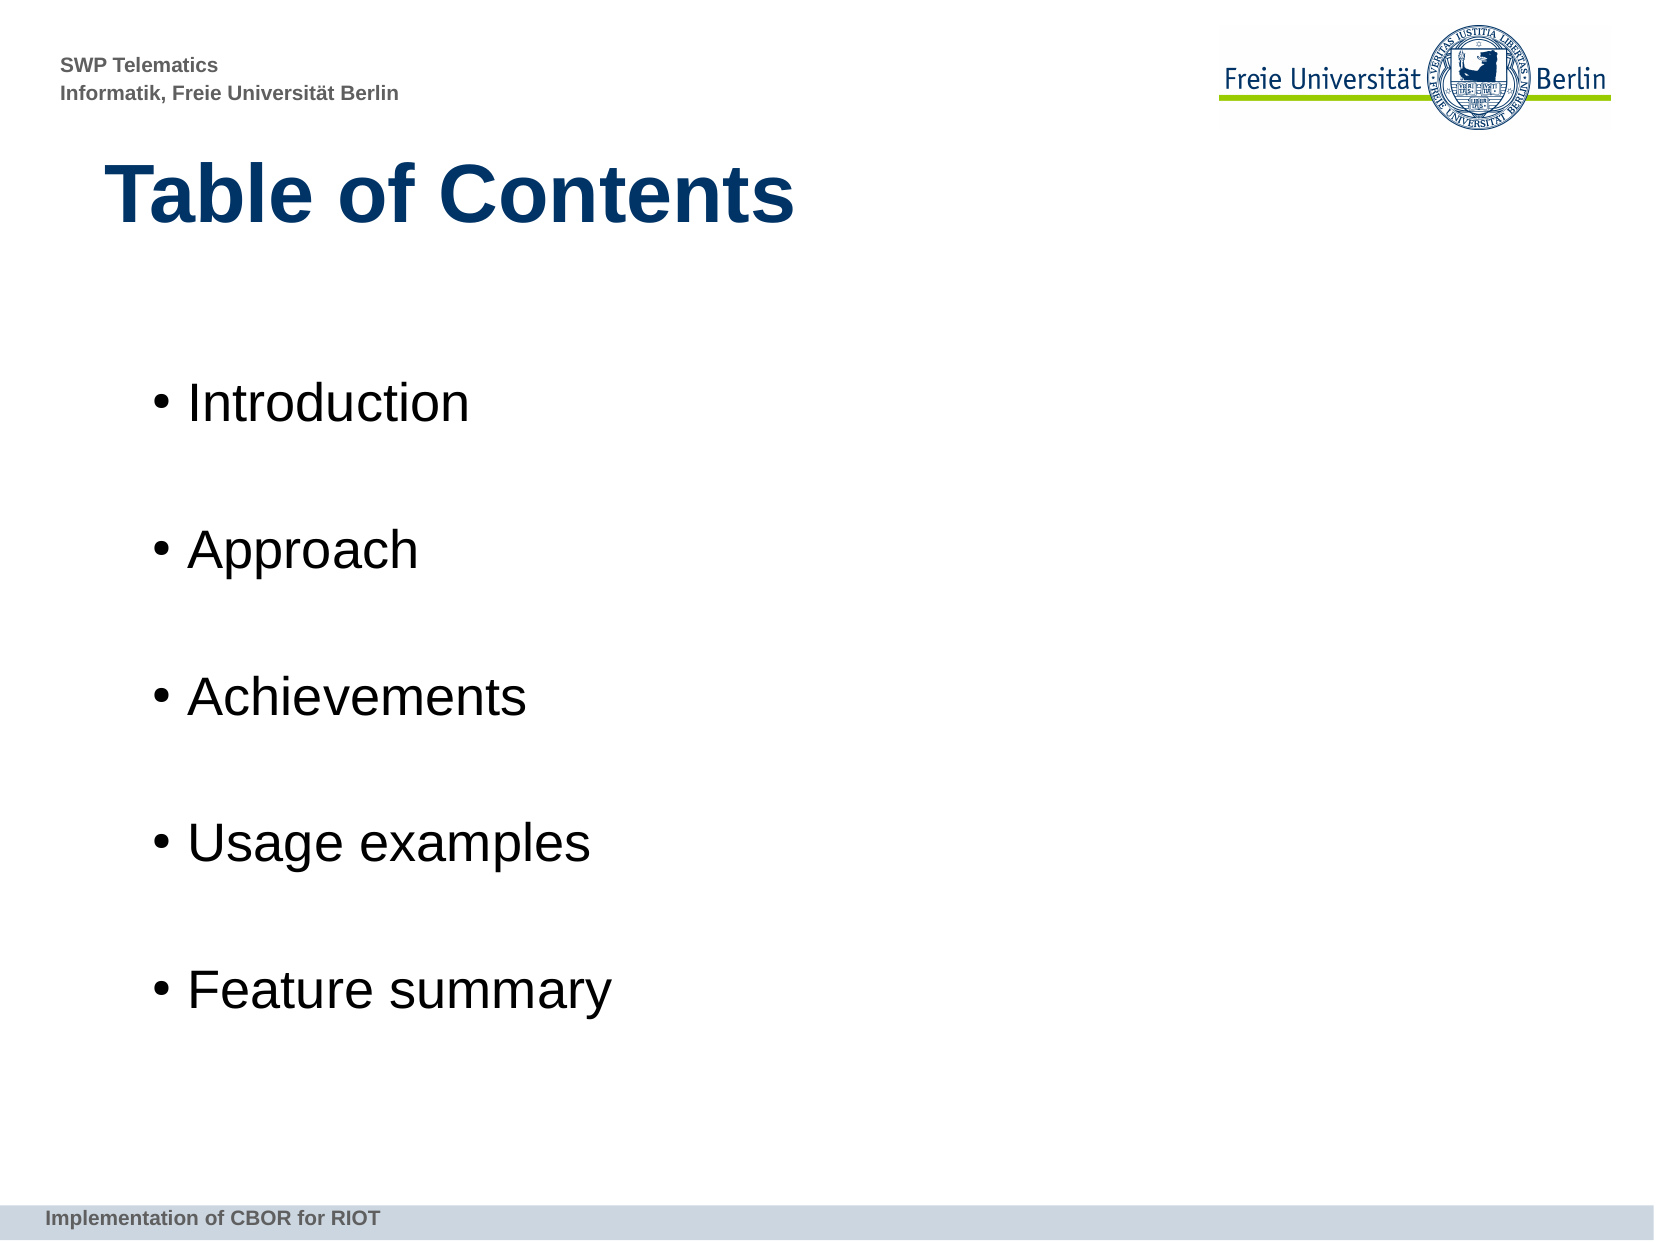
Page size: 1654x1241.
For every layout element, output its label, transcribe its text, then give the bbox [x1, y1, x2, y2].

title Table of Contents [45, 147, 1609, 260]
list Introduction Approach Achievements Usage examples Feature summary [116, 240, 1156, 1096]
picture [1219, 25, 1611, 130]
